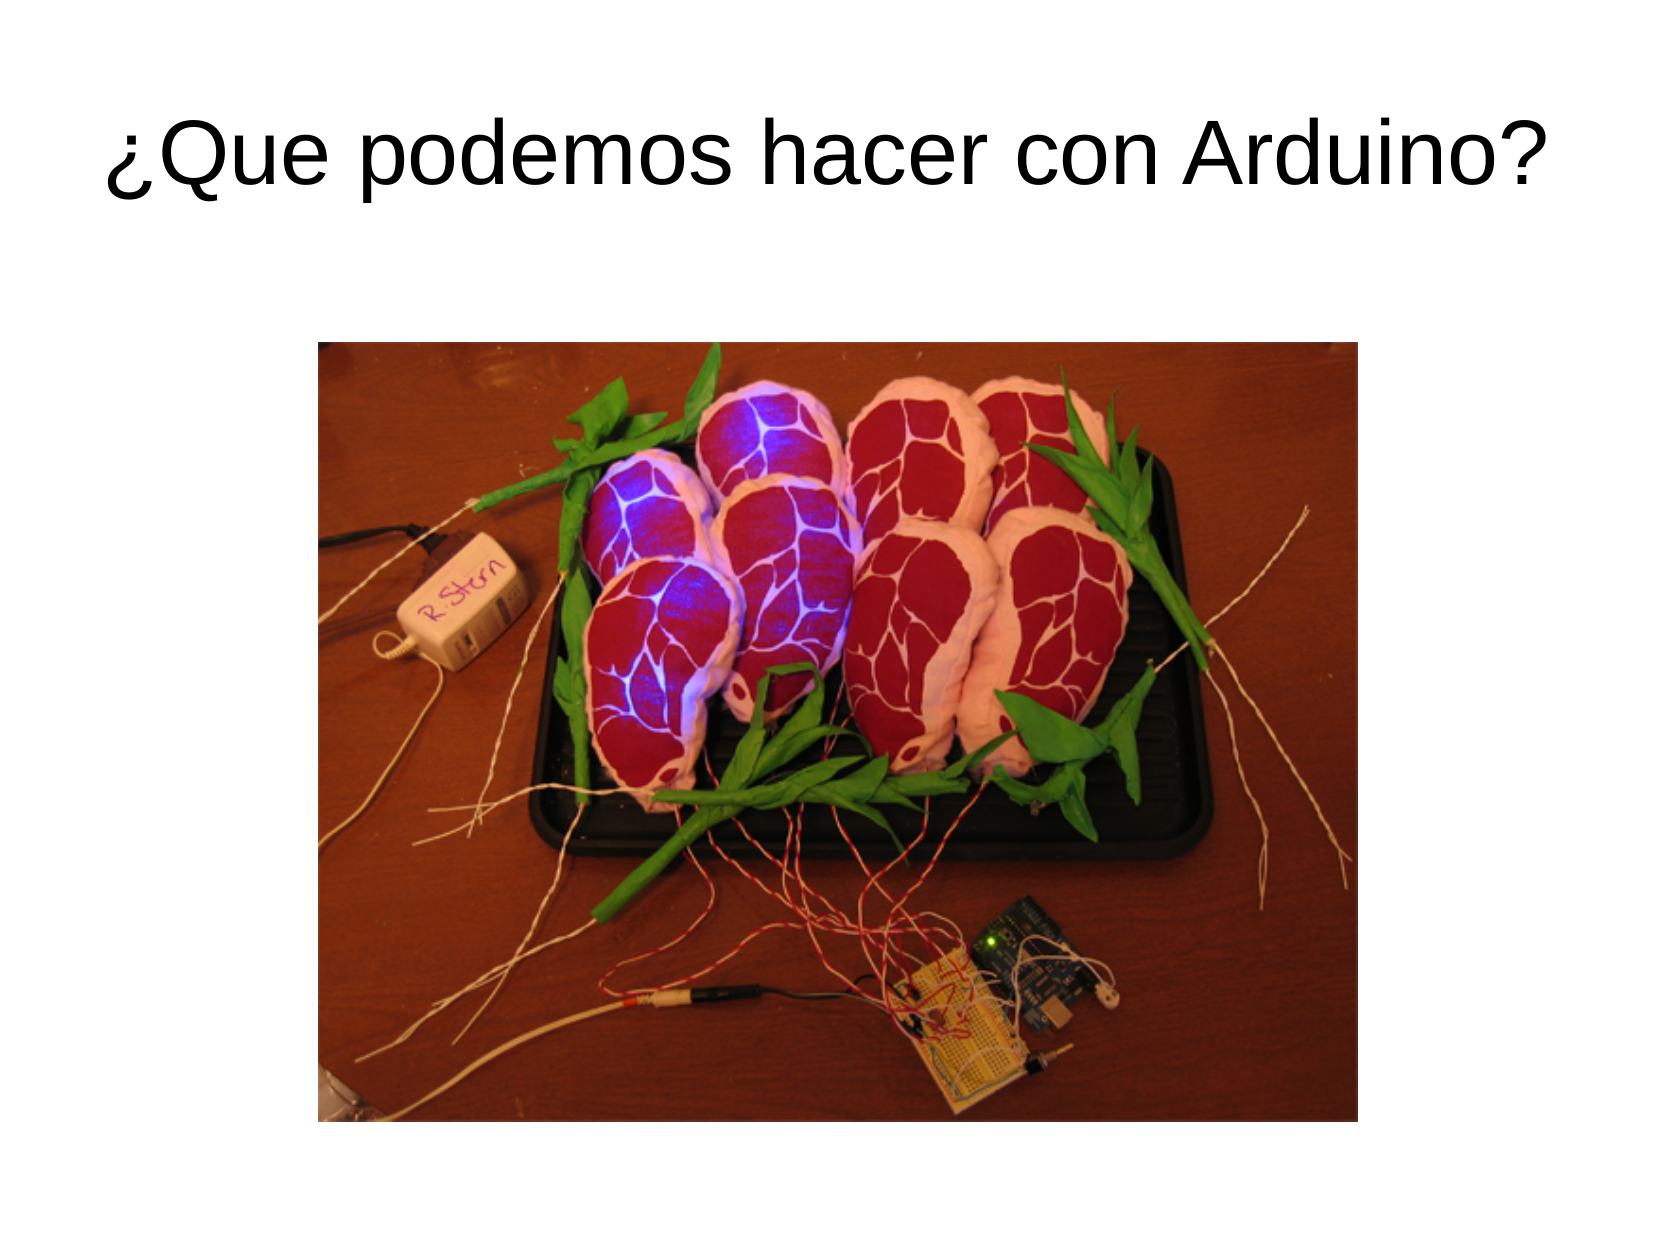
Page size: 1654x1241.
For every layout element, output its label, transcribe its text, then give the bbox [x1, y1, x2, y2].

picture [318, 342, 1358, 1123]
title ¿Que podemos hacer con Arduino? [82, 49, 1571, 257]
